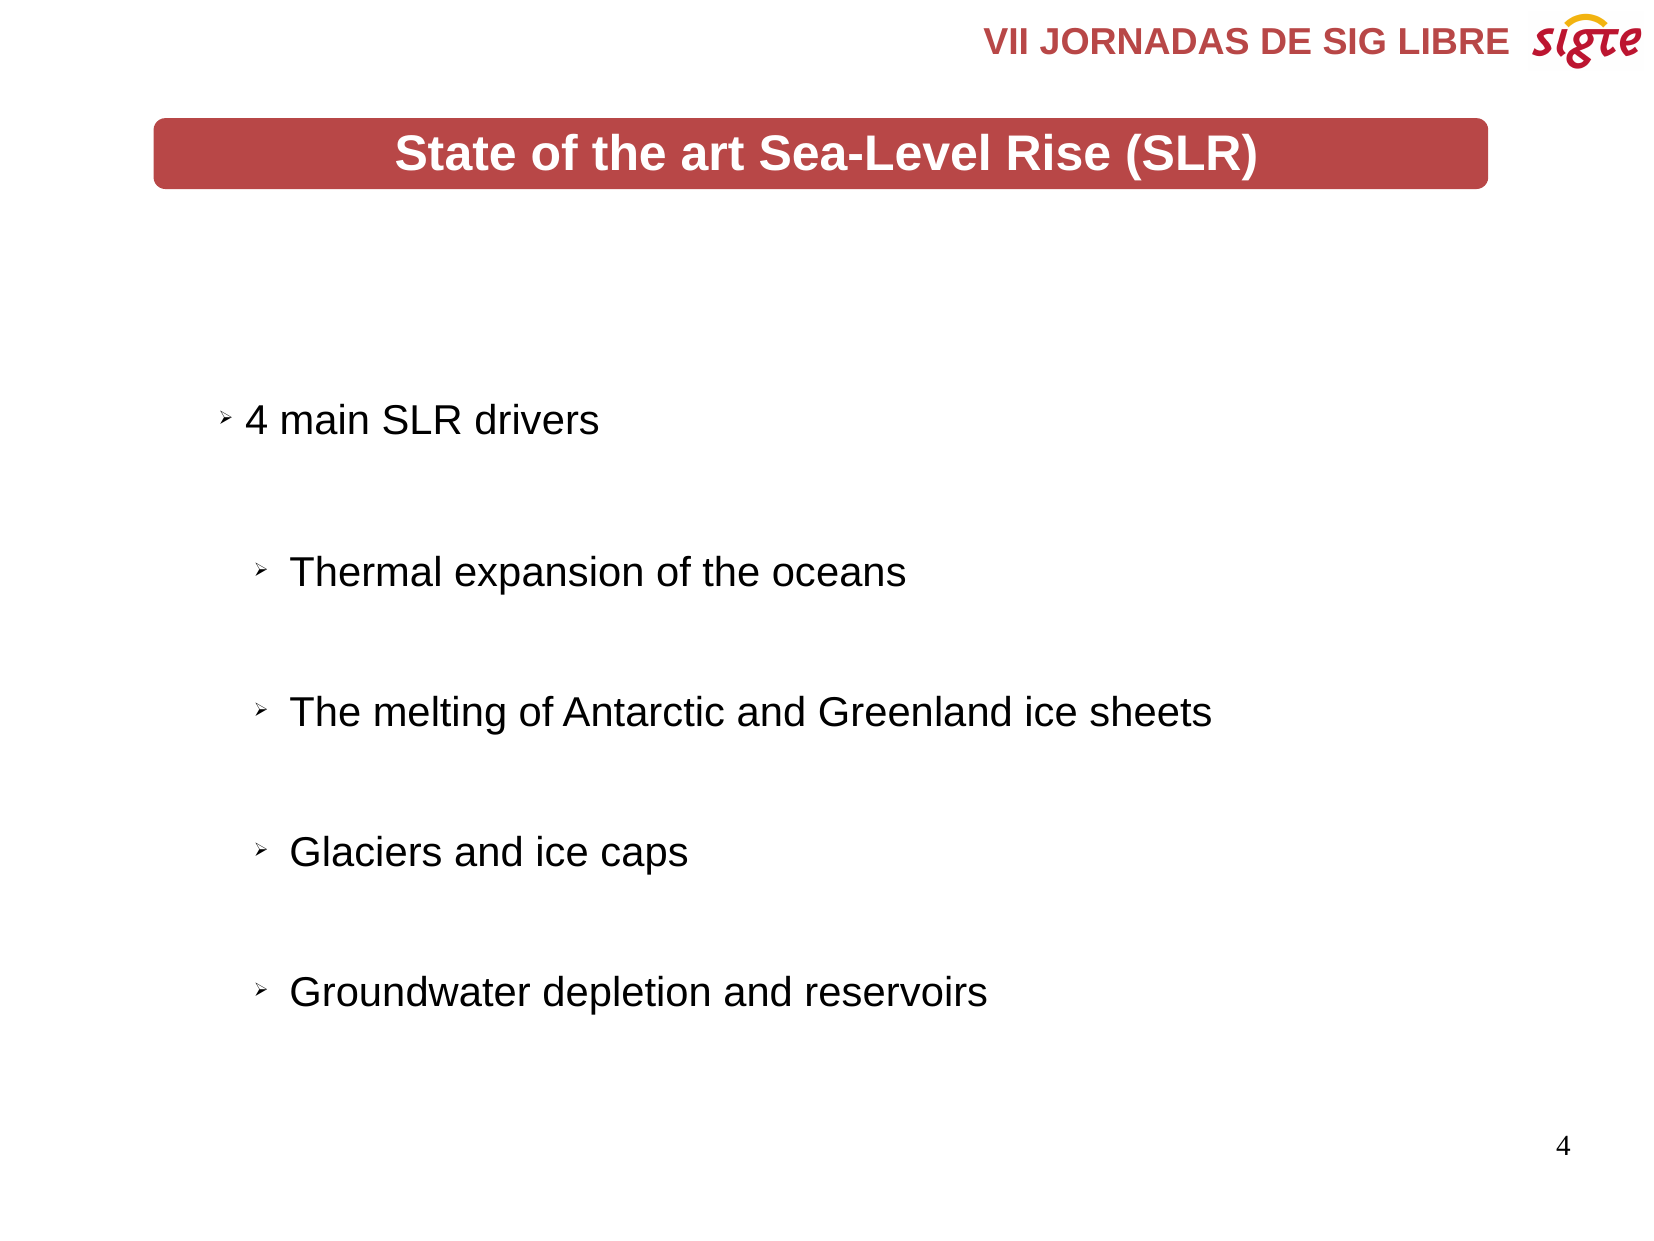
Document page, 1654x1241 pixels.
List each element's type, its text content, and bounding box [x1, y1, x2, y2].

list 4 main SLR drivers Thermal expansion of the oceans The melting of Antarctic and Greenland ice sheets Glaciers and ice caps Groundwater depletion and reservoirs [218, 396, 1565, 1111]
text_box VII JORNADAS DE SIG LIBRE [968, 12, 1524, 71]
title State of the art Sea-Level Rise (SLR) [82, 49, 1571, 257]
picture [1528, 11, 1644, 71]
